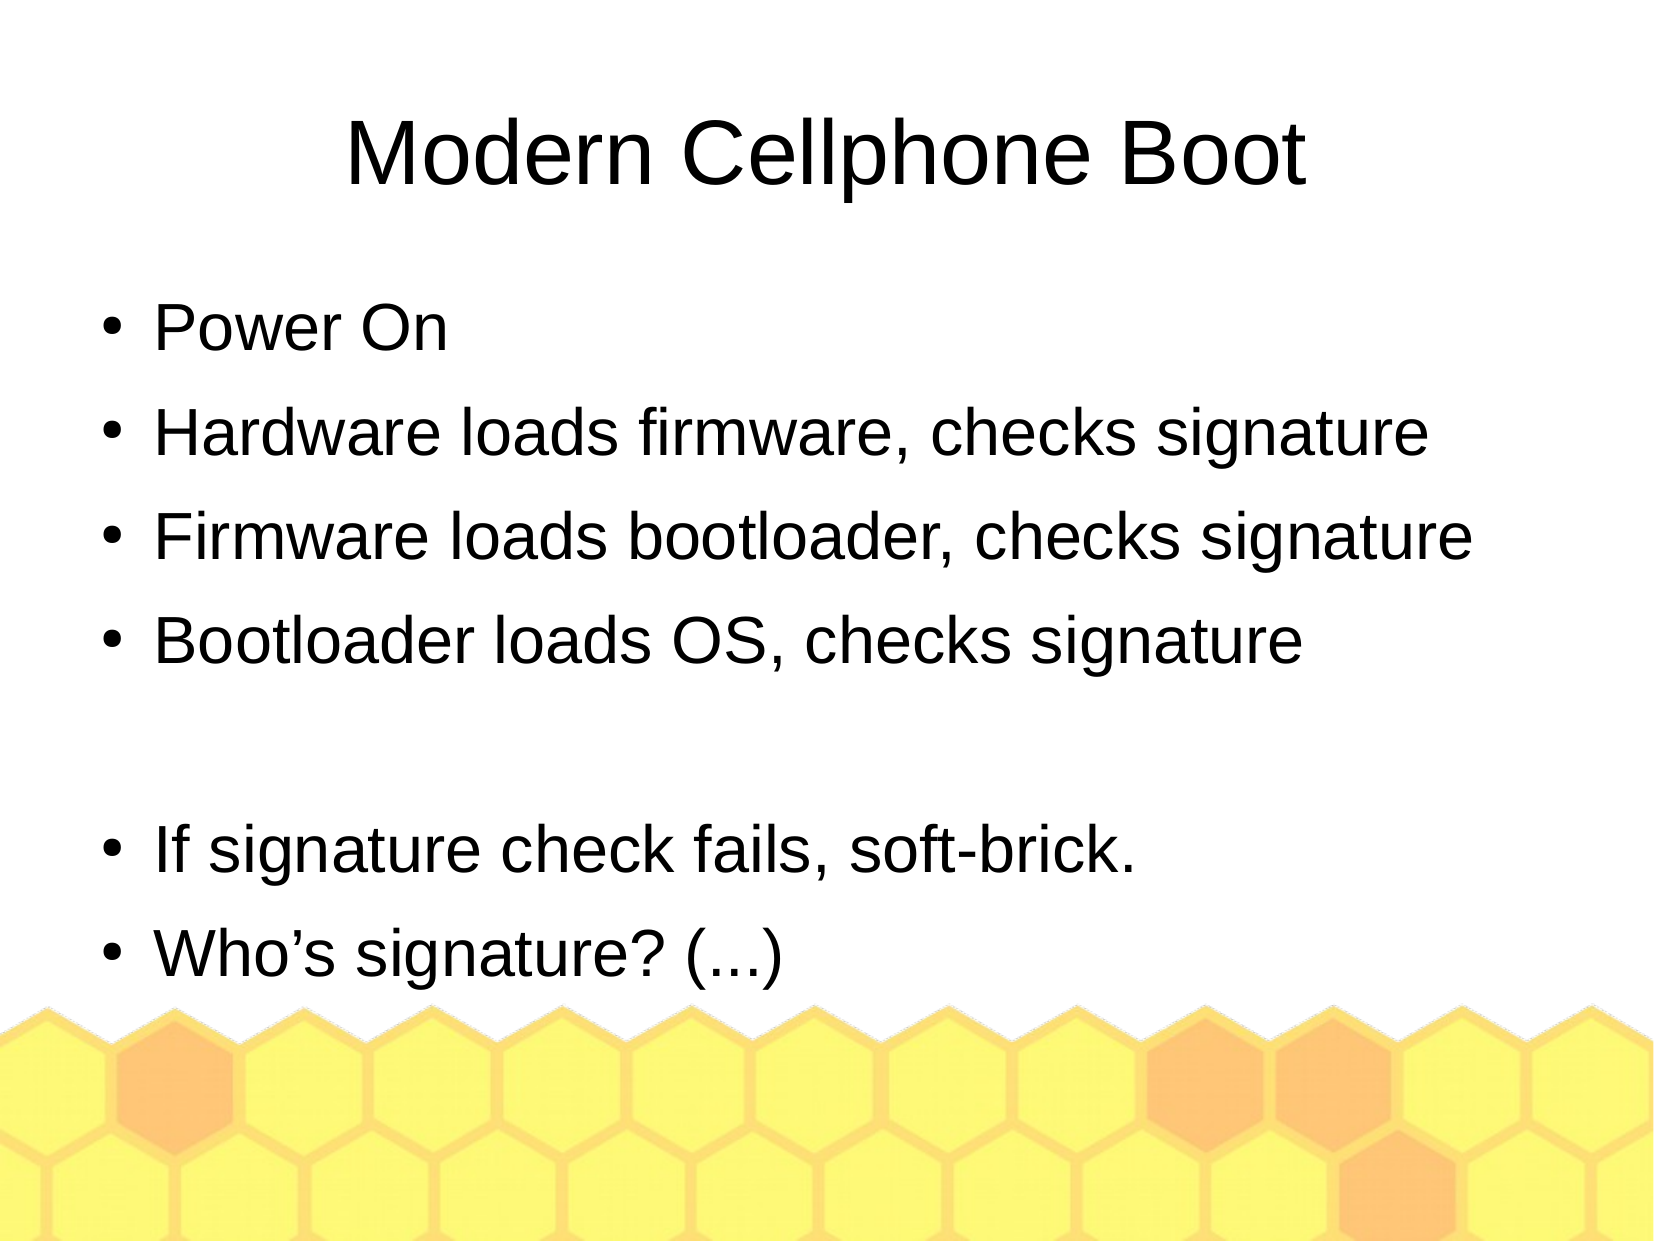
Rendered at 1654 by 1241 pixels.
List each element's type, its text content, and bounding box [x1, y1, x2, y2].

list Power On Hardware loads firmware, checks signature Firmware loads bootloader, checks signature Bootloader loads OS, checks signature If signature check fails, soft-brick. Who’s signature? (...) [82, 290, 1571, 1010]
title Modern Cellphone Boot [82, 49, 1571, 257]
picture [0, 1001, 1654, 1241]
